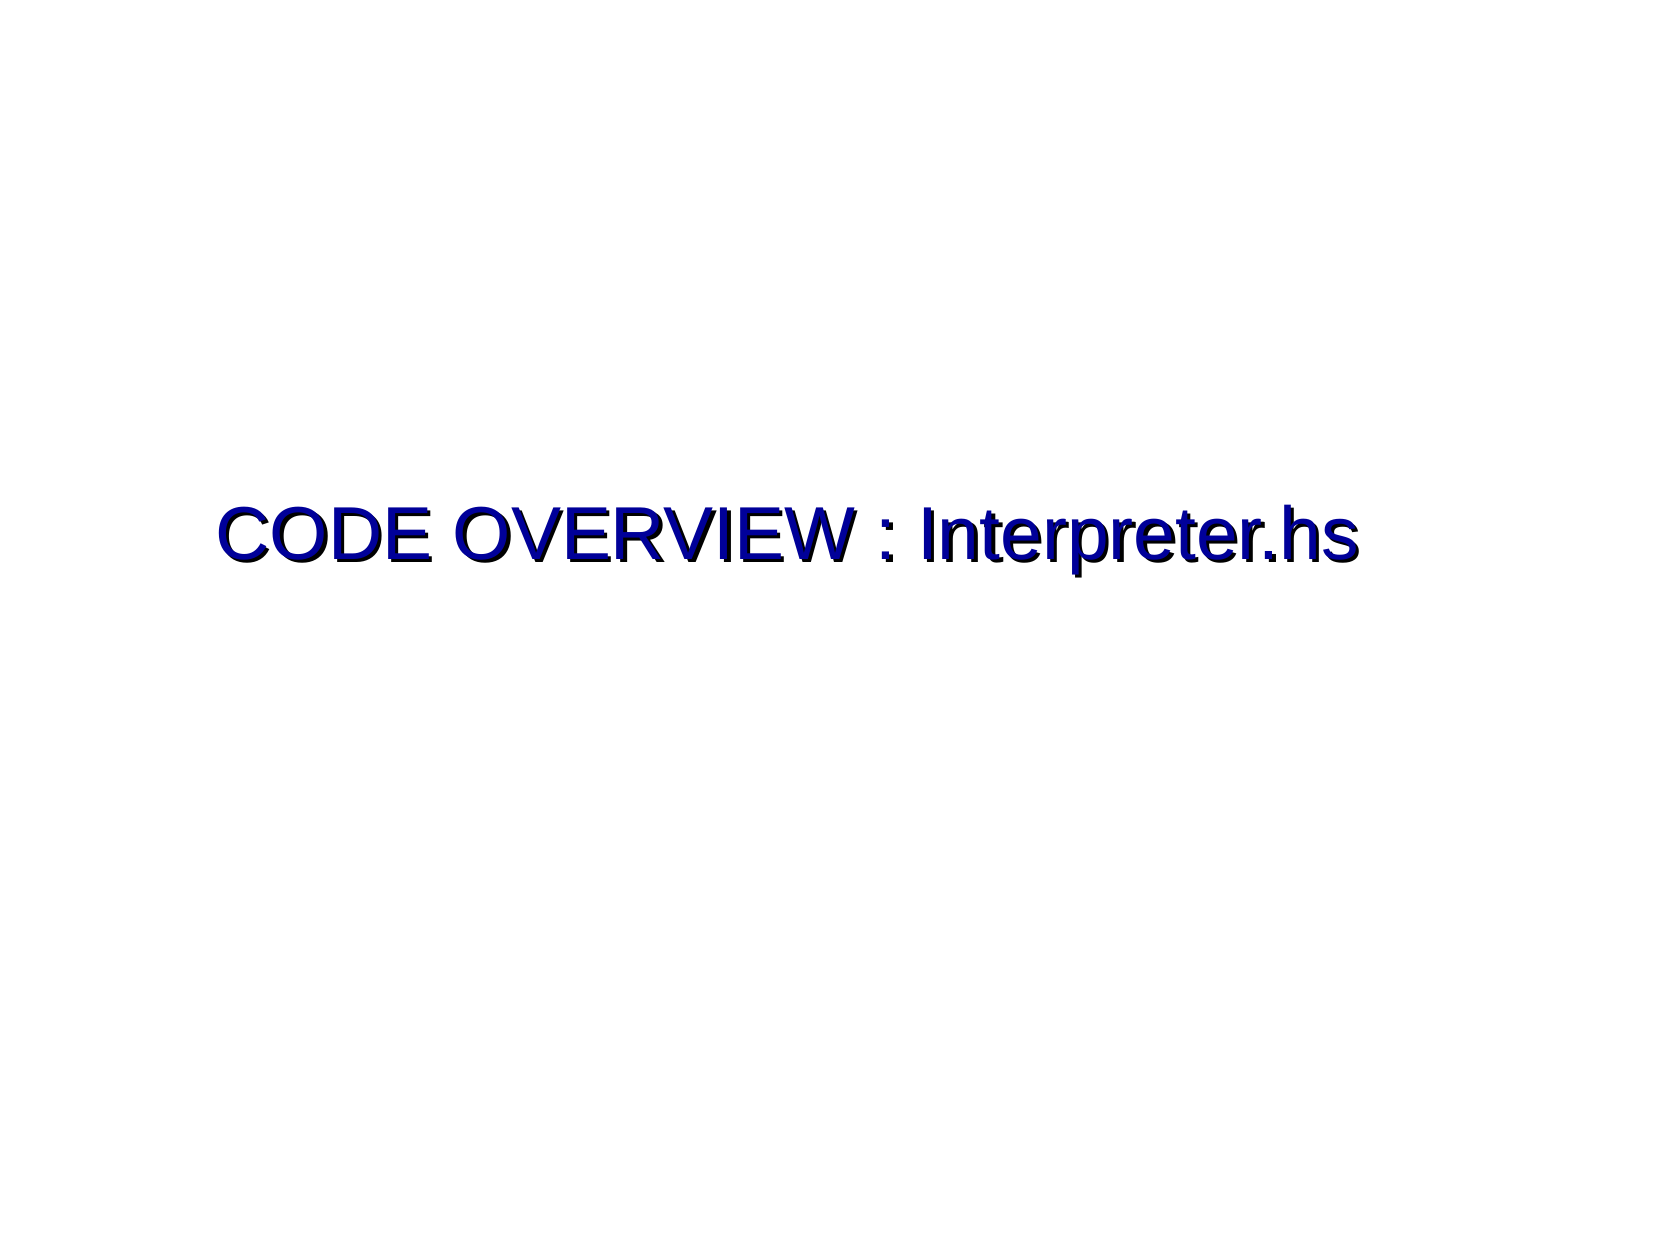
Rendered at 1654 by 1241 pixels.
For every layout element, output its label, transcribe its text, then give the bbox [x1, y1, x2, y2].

text_box CODE OVERVIEW : Interpreter.hs [200, 484, 1524, 668]
